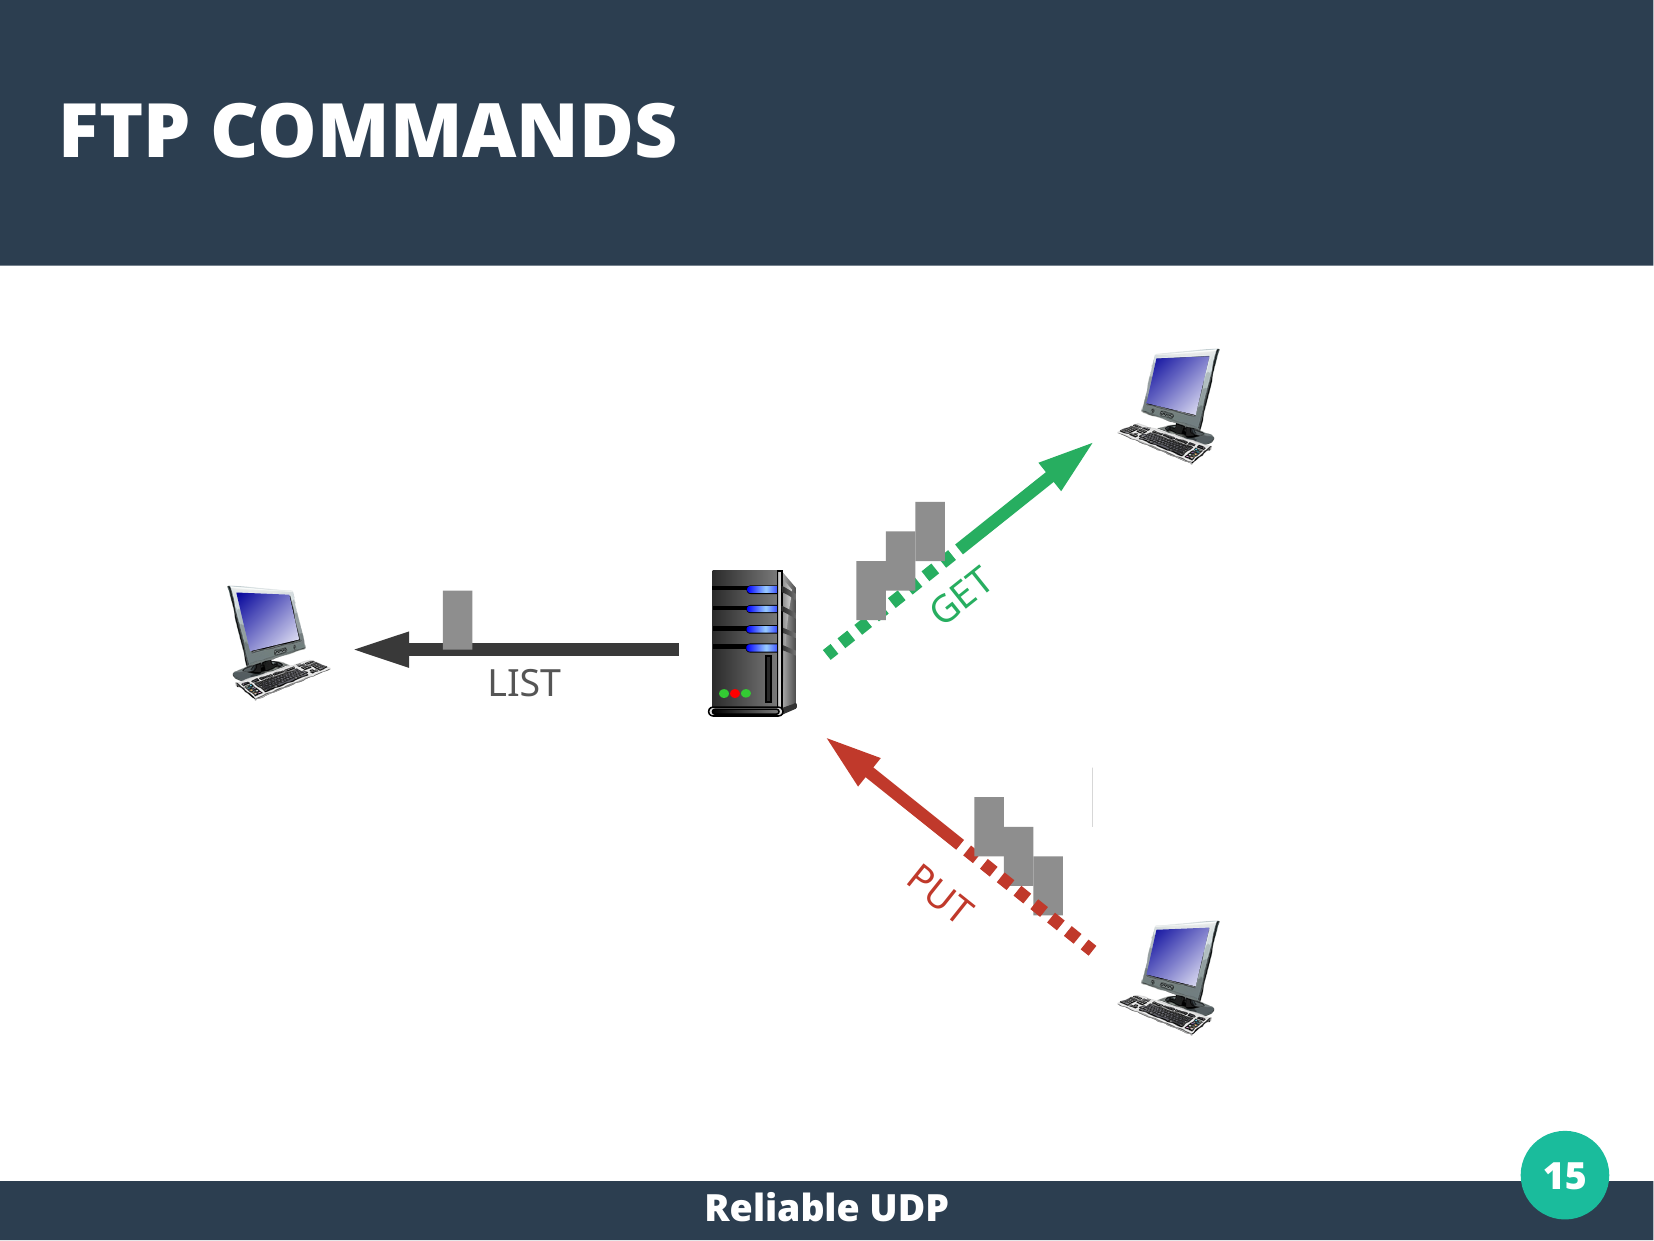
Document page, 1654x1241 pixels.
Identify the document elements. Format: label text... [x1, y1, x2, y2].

text_box [974, 797, 1063, 916]
picture [1092, 915, 1222, 1044]
title FTP COMMANDS [59, 49, 1595, 207]
picture [224, 580, 355, 709]
text_box [1146, 356, 1210, 416]
text_box [708, 570, 797, 716]
text_box PUT [885, 836, 1038, 975]
text_box [856, 501, 945, 621]
text_box LIST [472, 649, 591, 708]
picture [1092, 343, 1222, 473]
text_box [1146, 927, 1210, 987]
text_box [442, 590, 473, 650]
text_box GET [901, 508, 1054, 647]
text_box [236, 592, 300, 652]
